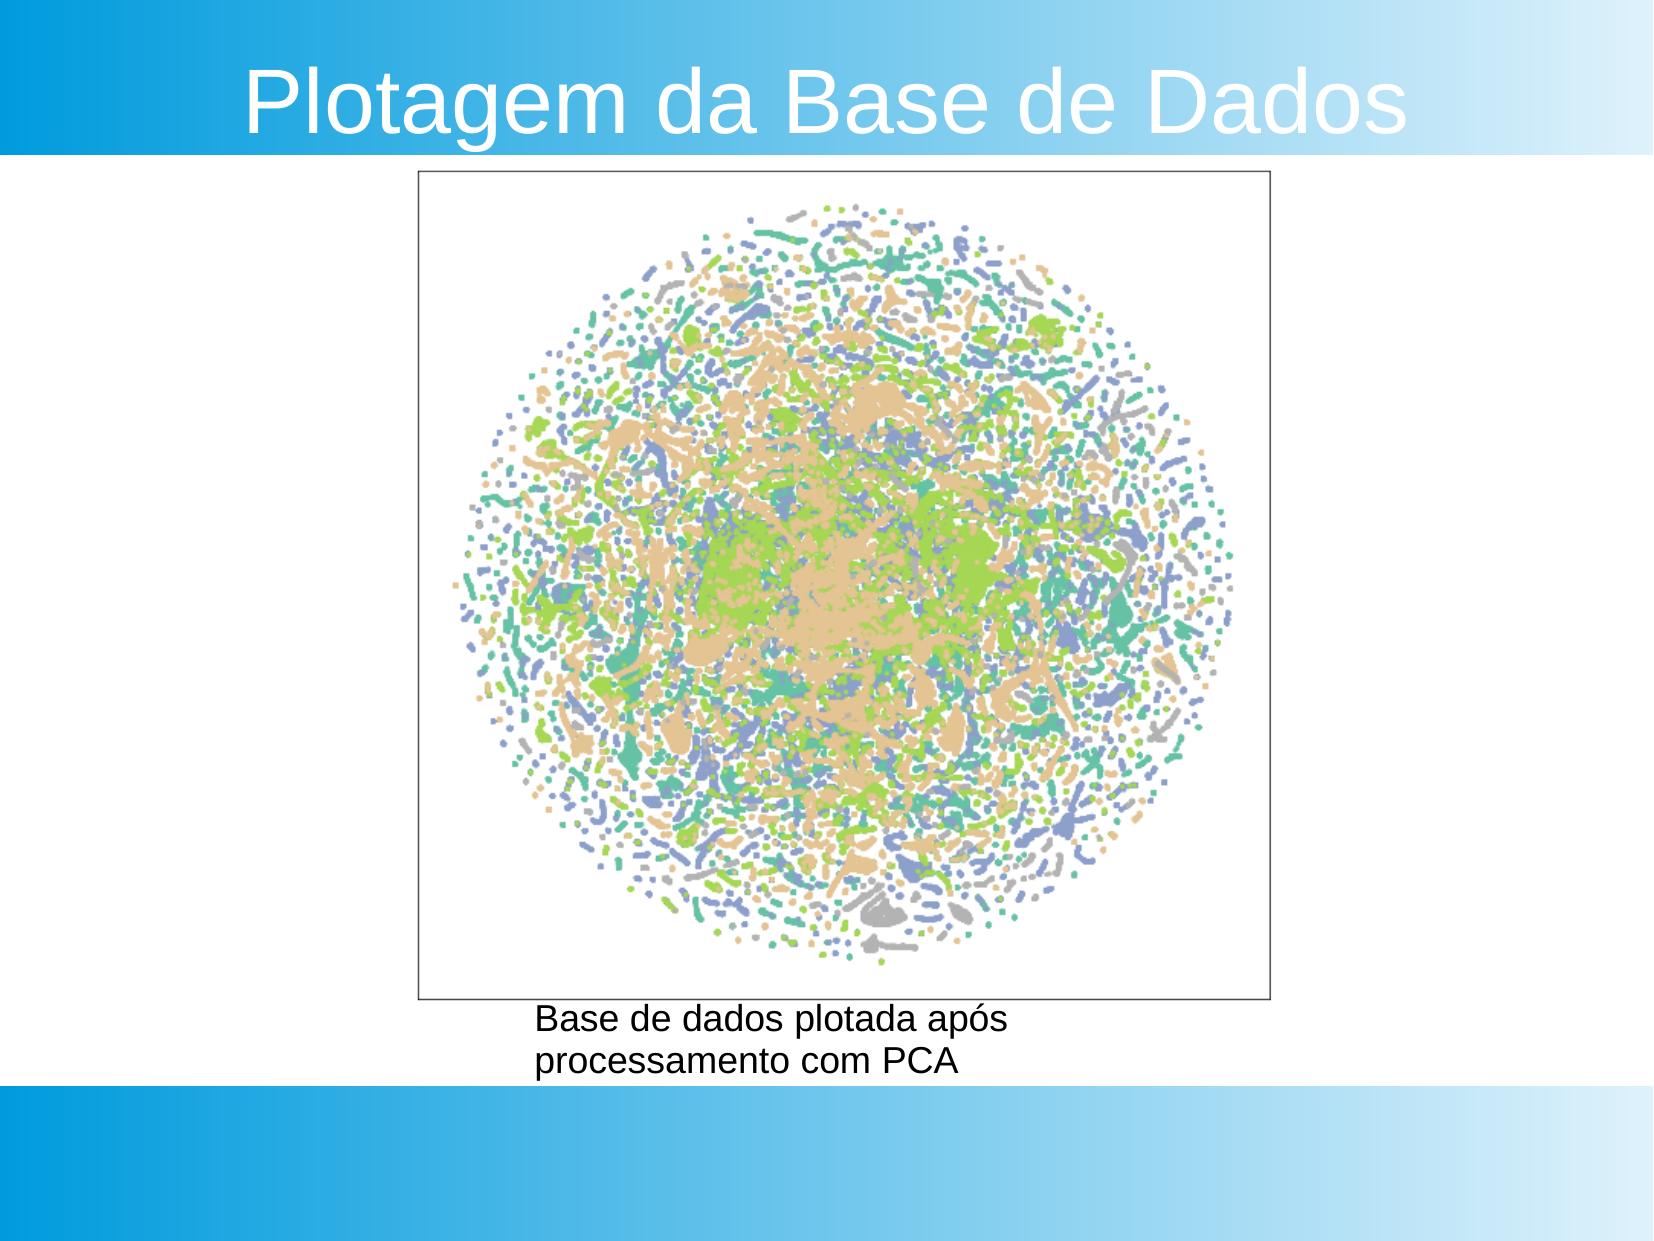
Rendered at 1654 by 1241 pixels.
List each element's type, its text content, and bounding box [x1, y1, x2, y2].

title Plotagem da Base de Dados [82, 49, 1571, 155]
picture [401, 160, 1279, 1016]
text_box Base de dados plotada após processamento com PCA [519, 990, 1193, 1111]
